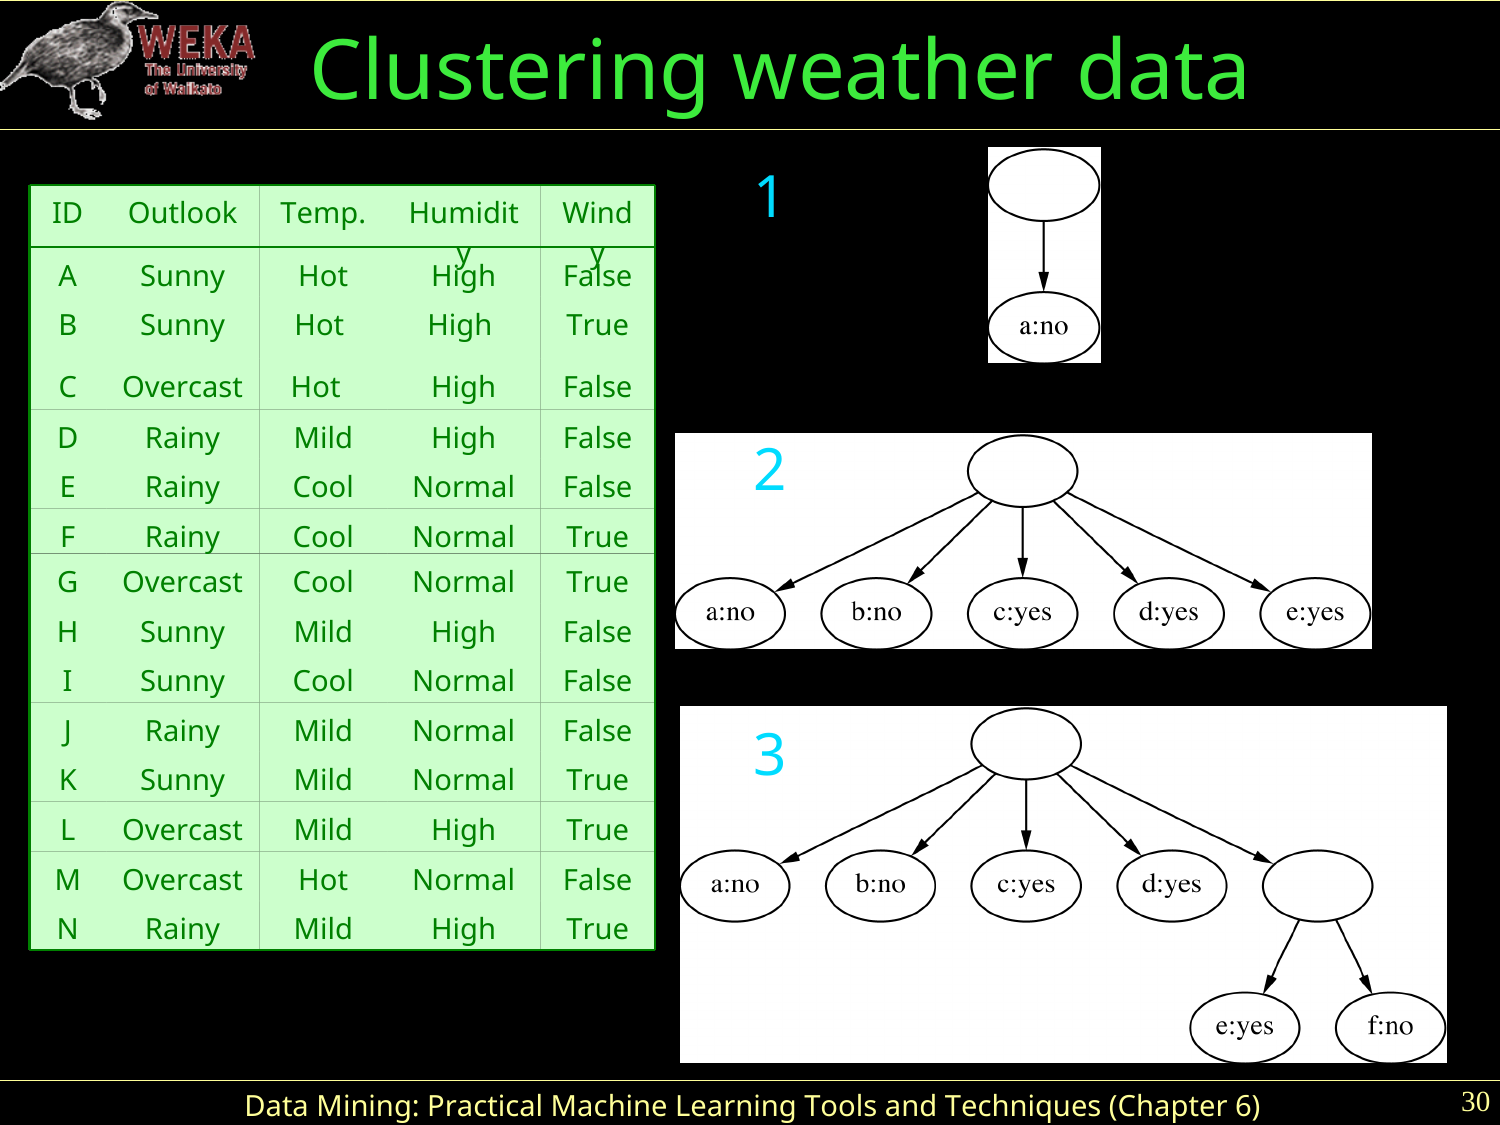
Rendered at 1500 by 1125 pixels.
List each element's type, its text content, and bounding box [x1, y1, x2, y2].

text_box Normal [388, 703, 541, 752]
text_box True [541, 752, 654, 802]
text_box C [31, 359, 106, 410]
text_box Temp. [260, 186, 388, 246]
text_box False [541, 604, 654, 653]
text_box True [541, 554, 654, 604]
text_box True [541, 509, 654, 554]
text_box False [541, 410, 654, 459]
text_box Hot [260, 852, 388, 902]
text_box High [388, 902, 541, 949]
text_box High [388, 604, 541, 653]
text_box Overcast [106, 802, 260, 852]
list 1 [731, 147, 809, 234]
text_box False [541, 248, 654, 297]
text_box Cool [260, 509, 388, 554]
text_box Overcast [106, 359, 260, 410]
text_box Rainy [106, 509, 260, 554]
text_box Normal [388, 509, 541, 554]
text_box High [388, 297, 541, 359]
text_box Sunny [106, 248, 260, 297]
text_box M [31, 852, 106, 902]
text_box Cool [260, 459, 388, 509]
text_box Humidity [388, 186, 541, 246]
text_box Overcast [106, 554, 260, 604]
text_box I [31, 653, 106, 703]
text_box 3 [731, 706, 809, 781]
title Clustering weather data [295, 0, 1500, 148]
text_box True [541, 297, 654, 359]
text_box False [541, 703, 654, 752]
text_box False [541, 653, 654, 703]
text_box High [459, 248, 468, 261]
text_box Overcast [106, 852, 260, 902]
text_box Outlook [106, 186, 260, 246]
text_box Mild [260, 604, 388, 653]
text_box Sunny [106, 653, 260, 703]
text_box Normal [388, 459, 541, 509]
text_box Normal [388, 852, 541, 902]
text_box Hot [260, 248, 388, 297]
text_box High [388, 802, 541, 852]
text_box G [31, 554, 106, 604]
text_box False [541, 852, 654, 902]
text_box False [541, 359, 654, 410]
text_box Mild [260, 752, 388, 802]
picture [675, 433, 1372, 649]
text_box False [541, 459, 654, 509]
text_box J [31, 703, 106, 752]
text_box High [388, 410, 541, 459]
text_box N [31, 902, 106, 949]
text_box Sunny [106, 752, 260, 802]
text_box Rainy [106, 703, 260, 752]
text_box ID [31, 186, 106, 246]
text_box Cool [260, 554, 388, 604]
text_box Rainy [106, 902, 260, 949]
text_box Hot [260, 359, 388, 410]
text_box A [31, 248, 106, 297]
text_box B [31, 297, 106, 359]
text_box Normal [388, 653, 541, 703]
picture [0, 1, 266, 129]
text_box L [31, 802, 106, 852]
text_box Normal [388, 554, 541, 604]
text_box True [541, 902, 654, 949]
text_box D [31, 410, 106, 459]
text_box Sunny [106, 604, 260, 653]
text_box E [31, 459, 106, 509]
text_box Mild [260, 902, 388, 949]
text_box True [541, 802, 654, 852]
text_box Rainy [106, 410, 260, 459]
picture [988, 147, 1101, 363]
text_box High [388, 248, 541, 297]
text_box K [31, 752, 106, 802]
picture [680, 706, 1447, 1063]
text_box High [388, 359, 541, 410]
text_box Windy [541, 186, 654, 246]
text_box Normal [388, 752, 541, 802]
text_box False [593, 248, 602, 261]
text_box Mild [260, 802, 388, 852]
text_box Mild [260, 703, 388, 752]
text_box 2 [731, 420, 809, 496]
text_box F [31, 509, 106, 554]
text_box Hot [260, 297, 388, 359]
text_box Mild [260, 410, 388, 459]
text_box H [31, 604, 106, 653]
text_box Cool [260, 653, 388, 703]
text_box Rainy [106, 459, 260, 509]
text_box Sunny [106, 297, 260, 359]
